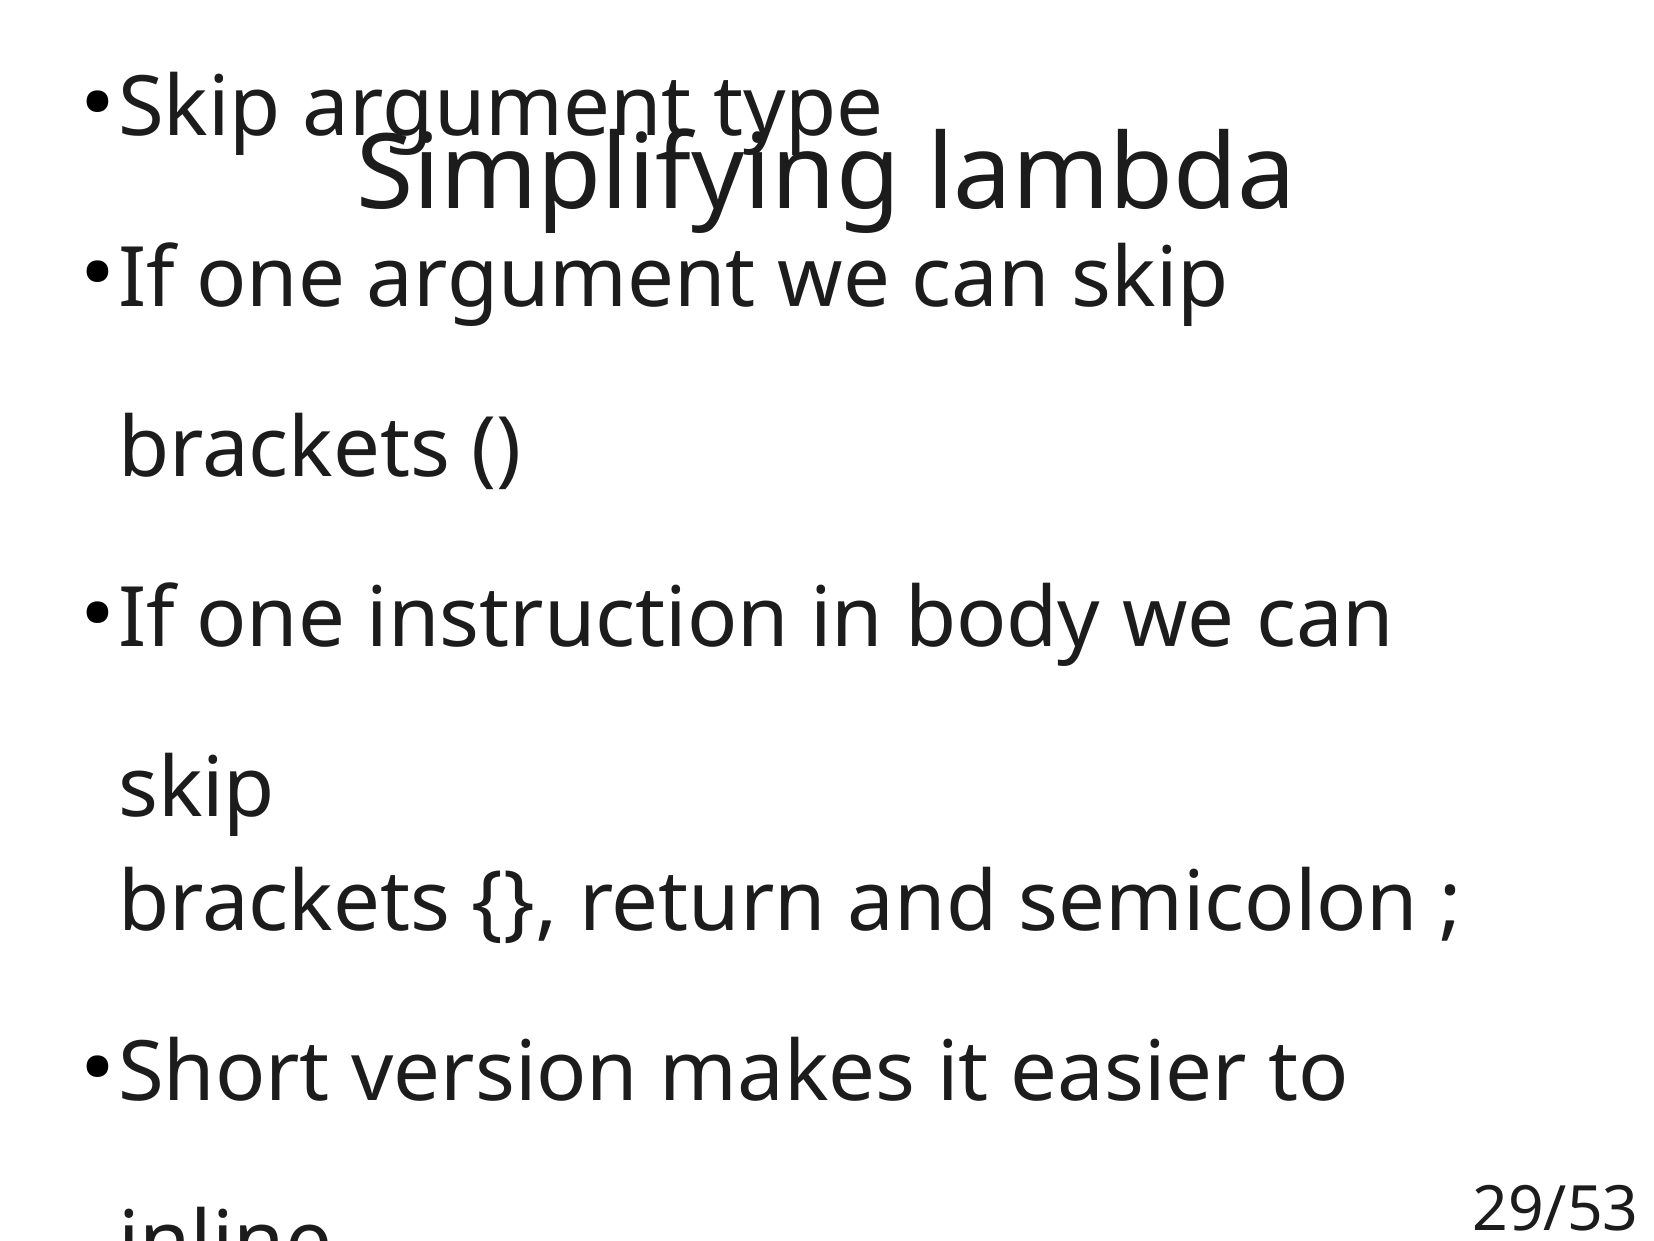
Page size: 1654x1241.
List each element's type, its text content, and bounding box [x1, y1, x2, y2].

subtitle Skip argument type If one argument we can skip brackets () If one instruction in body we can skip brackets {}, return and semicolon ; Short version makes it easier to inline lambda [82, 268, 1571, 1131]
title Simplifying lambda [82, 64, 1571, 268]
text_box <numer>/53 [1071, 1155, 1654, 1241]
